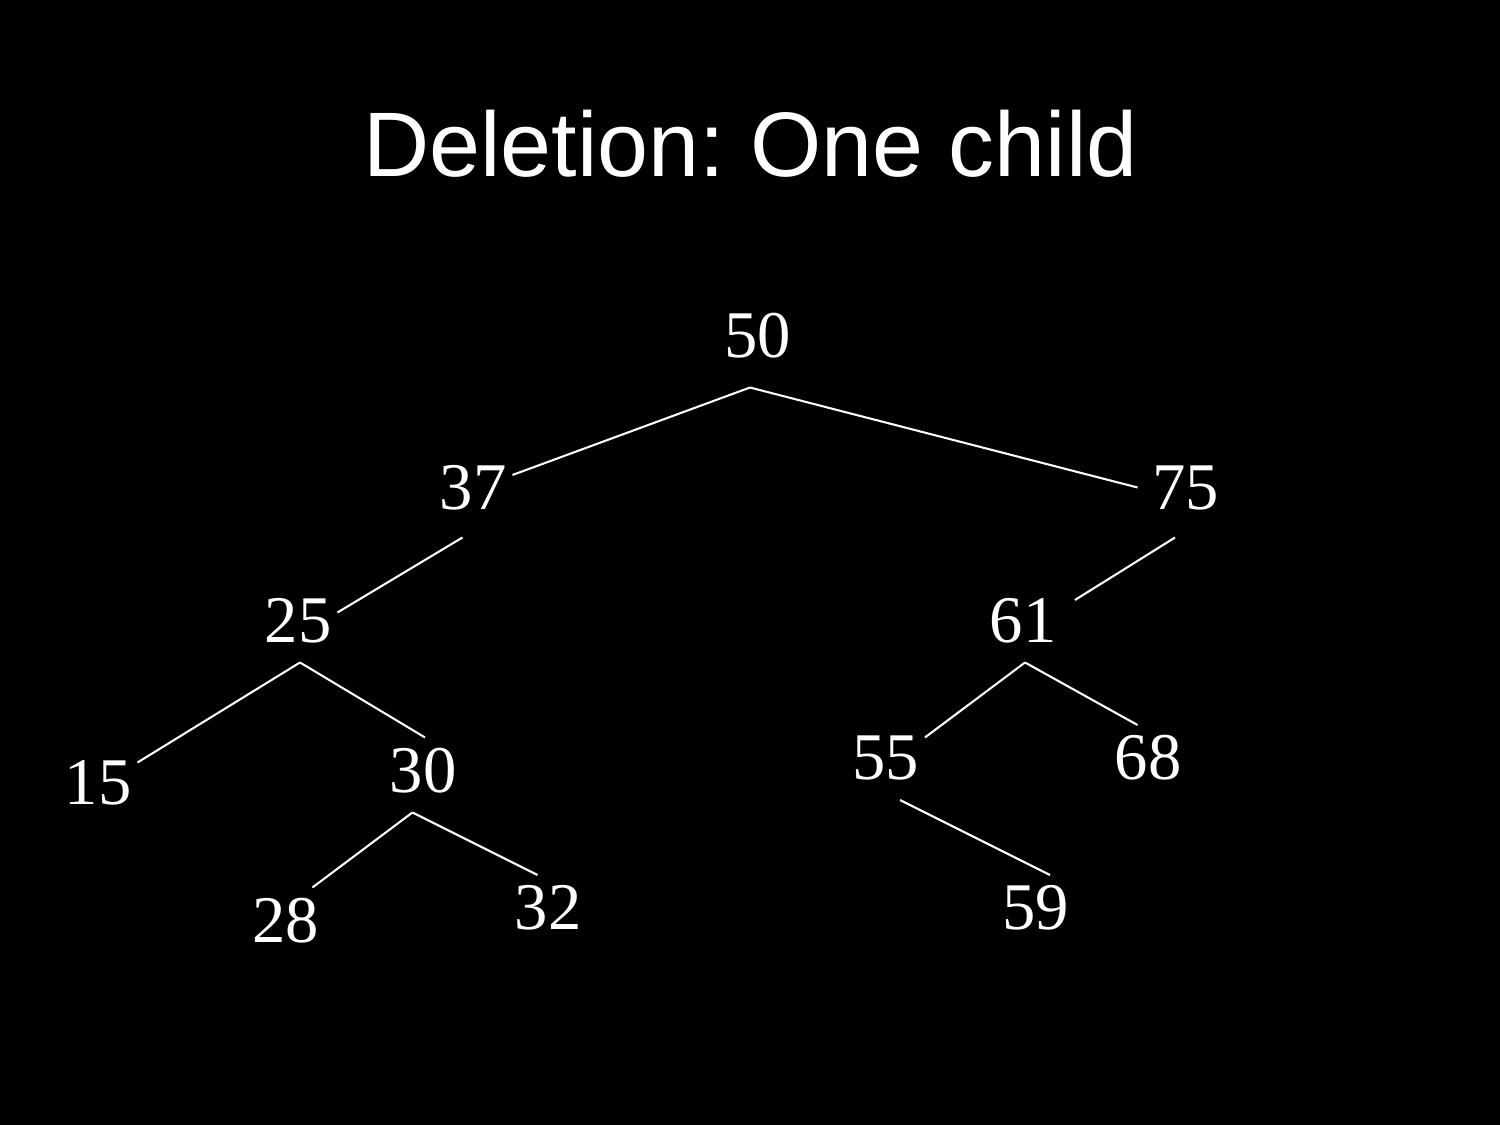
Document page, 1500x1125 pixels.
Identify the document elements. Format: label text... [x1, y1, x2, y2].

text_box 28 [237, 874, 335, 965]
text_box 32 [500, 862, 597, 952]
text_box 50 [709, 290, 807, 381]
text_box 75 [1137, 442, 1235, 532]
text_box 55 [837, 712, 935, 802]
text_box 25 [250, 574, 347, 665]
text_box 59 [987, 862, 1085, 952]
text_box 37 [425, 442, 522, 532]
text_box 68 [1100, 712, 1197, 802]
text_box 61 [975, 574, 1072, 665]
title Deletion: One child [22, 50, 1480, 240]
text_box 15 [50, 737, 147, 827]
text_box 30 [375, 724, 472, 815]
